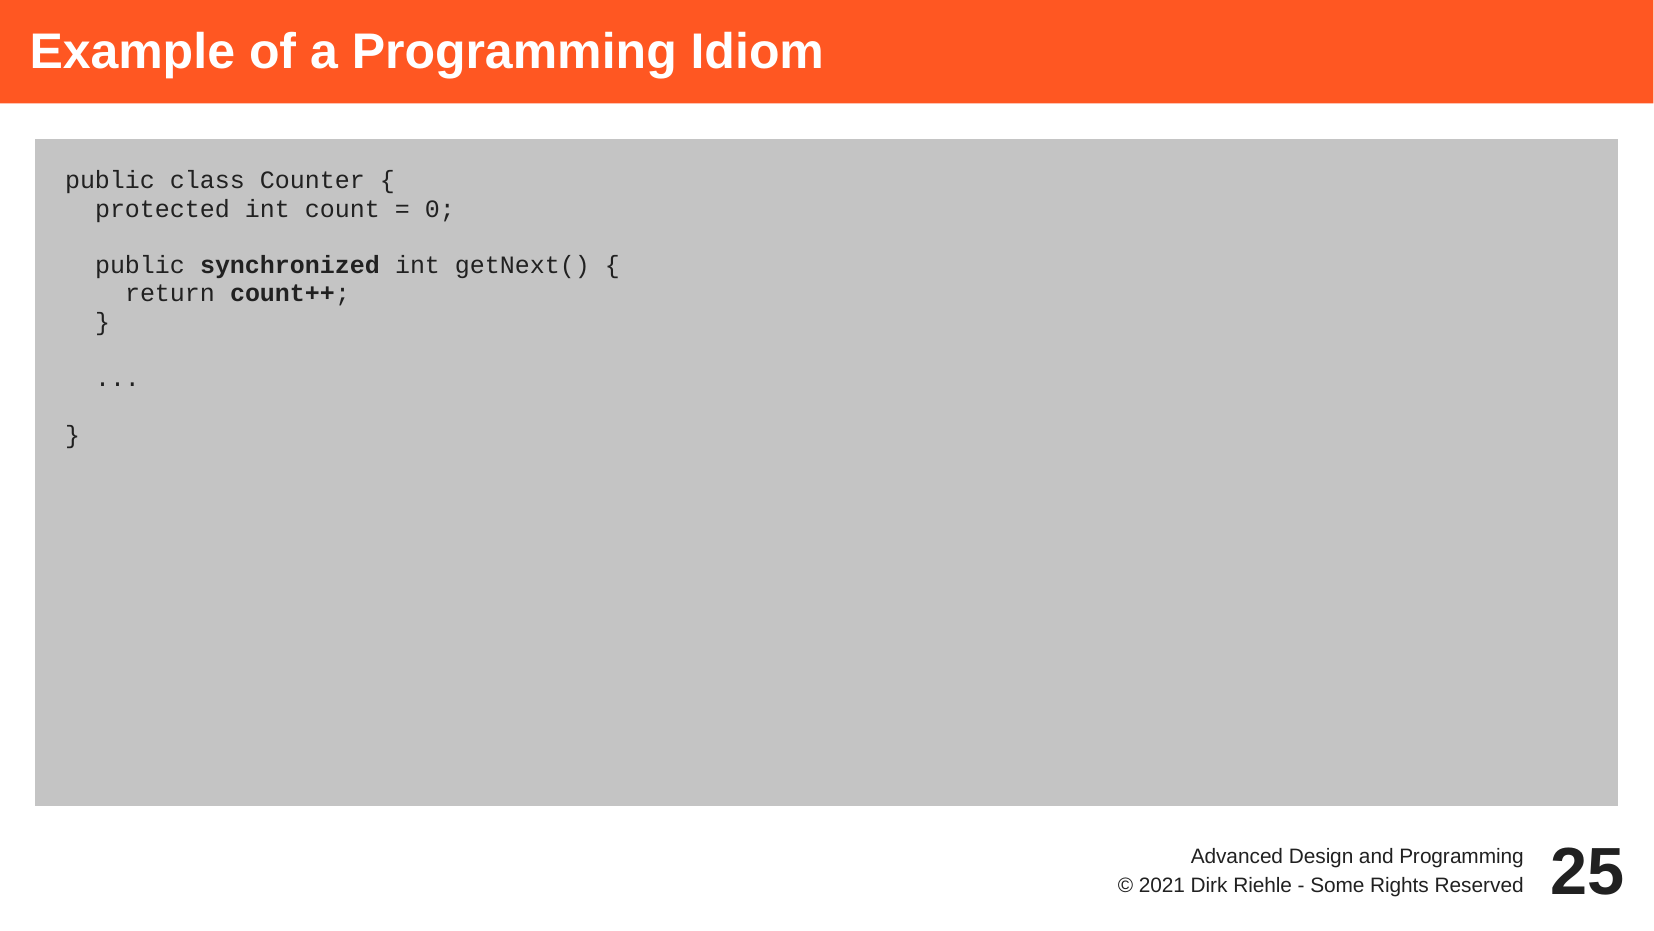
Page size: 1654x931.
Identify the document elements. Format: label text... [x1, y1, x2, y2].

title Example of a Programming Idiom [0, 0, 1654, 104]
list public class Counter { protected int count = 0; public synchronized int getNext() { return count++; } ... } [29, 132, 1625, 813]
